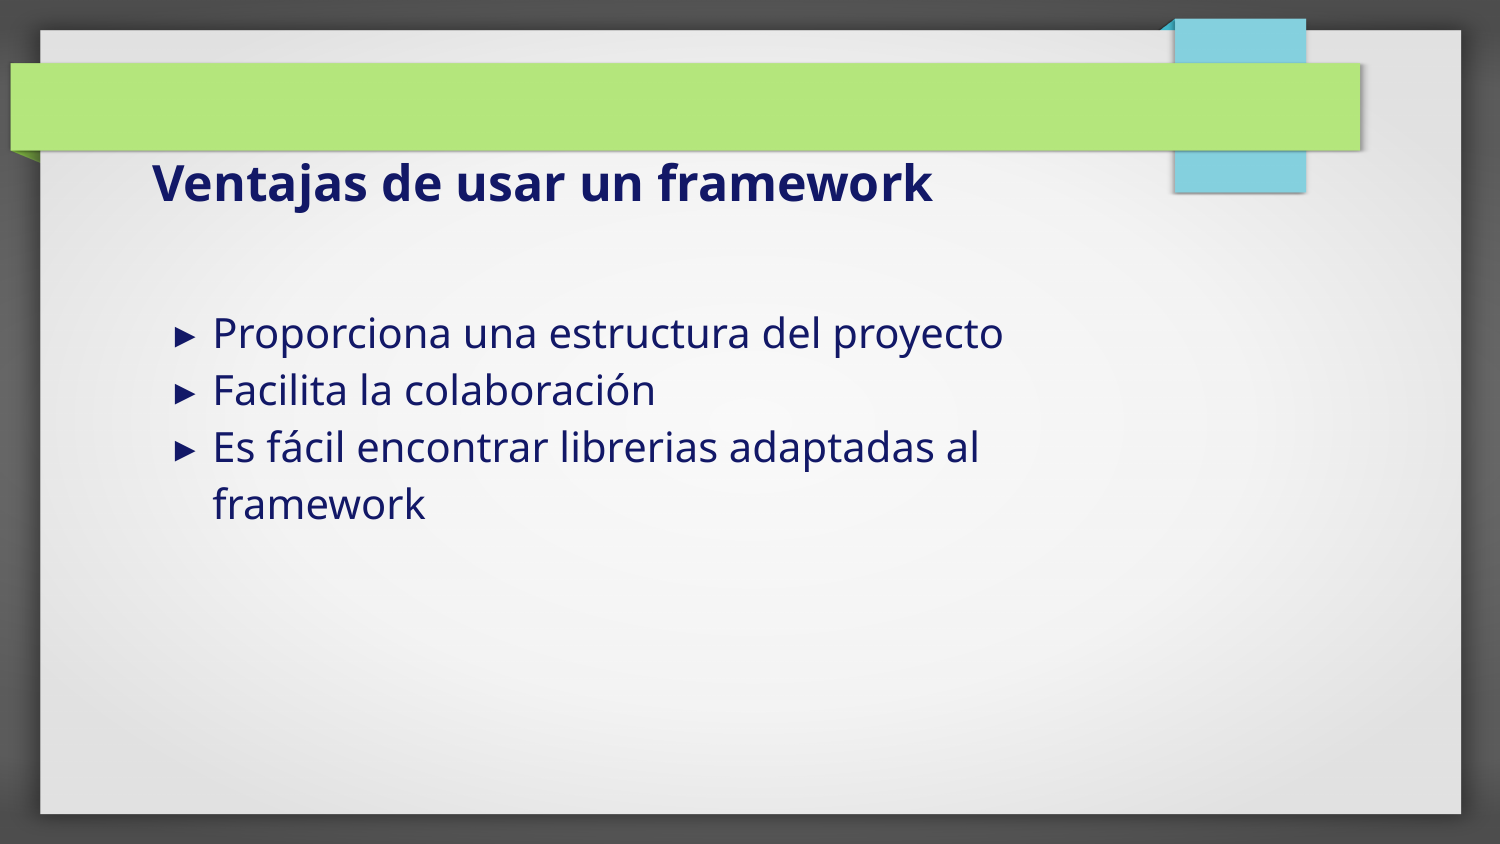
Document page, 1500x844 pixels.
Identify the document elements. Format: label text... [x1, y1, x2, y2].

title Ventajas de usar un framework [137, 146, 1011, 227]
picture [0, 0, 1500, 844]
list Proporciona una estructura del proyecto Facilita la colaboración Es fácil encontrar librerias adaptadas al framework [137, 246, 1011, 538]
